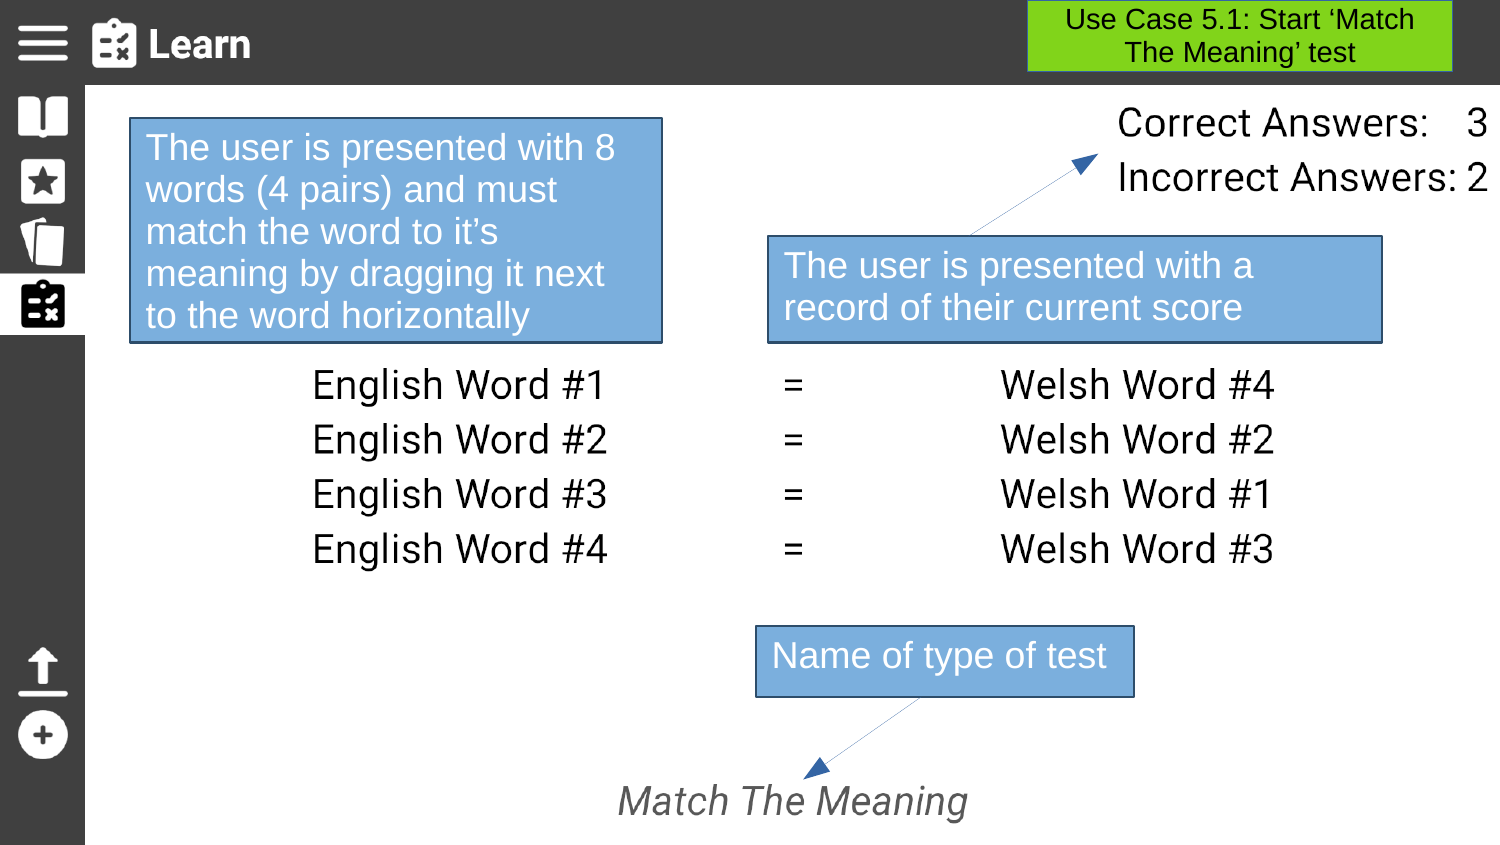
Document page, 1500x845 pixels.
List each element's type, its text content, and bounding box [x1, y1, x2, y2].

picture [0, 0, 1500, 845]
text_box Name of type of test [755, 625, 1134, 697]
text_box Use Case 5.1: Start ‘Match The Meaning’ test [1027, 0, 1453, 72]
text_box The user is presented with a record of their current score [767, 236, 1382, 343]
text_box The user is presented with 8 words (4 pairs) and must match the word to it’s meaning by dragging it next to the word horizontally [129, 118, 662, 343]
